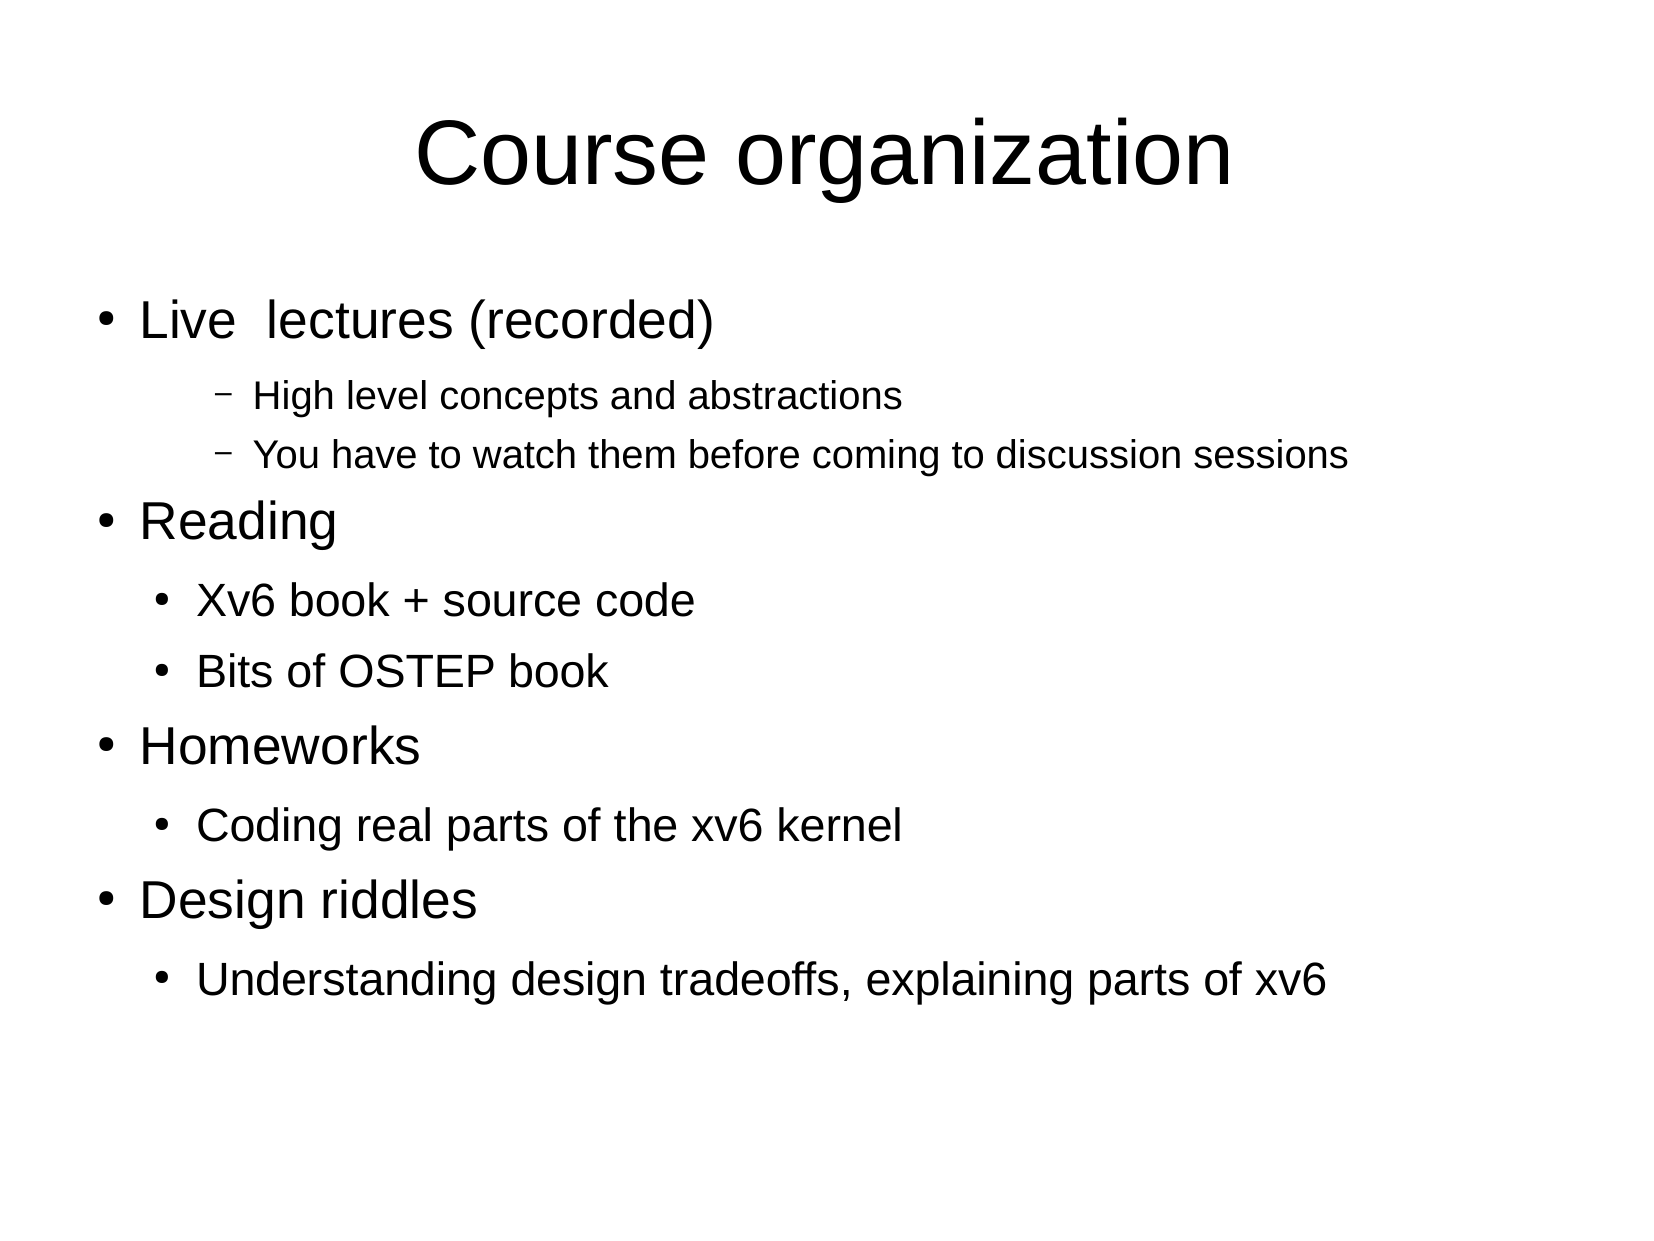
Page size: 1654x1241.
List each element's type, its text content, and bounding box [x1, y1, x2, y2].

title Course organization [82, 49, 1571, 257]
list Live lectures (recorded) High level concepts and abstractions You have to watch them before coming to discussion sessions Reading Xv6 book + source code Bits of OSTEP book Homeworks Coding real parts of the xv6 kernel Design riddles Understanding design tradeoffs, explaining parts of xv6 [82, 290, 1571, 1010]
